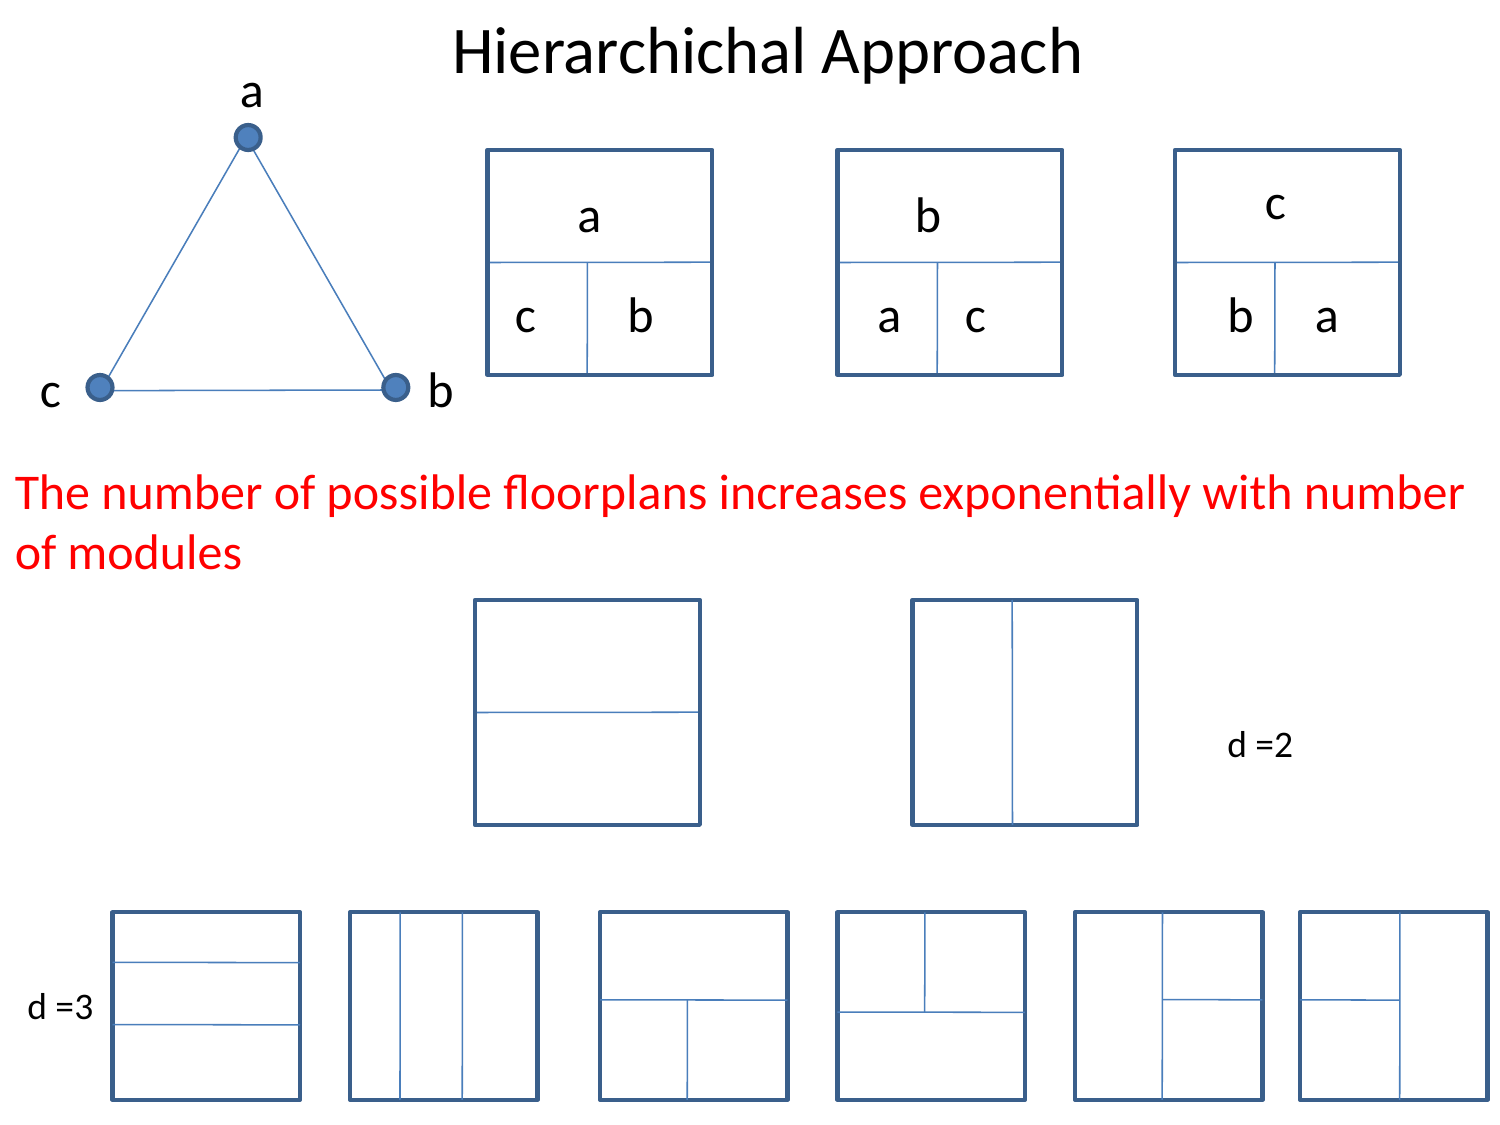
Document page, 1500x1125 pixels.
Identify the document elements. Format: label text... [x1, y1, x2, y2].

text_box c [950, 274, 1050, 350]
text_box d =2 [1212, 712, 1430, 773]
text_box [383, 375, 409, 400]
text_box a [225, 49, 325, 125]
text_box c [1250, 162, 1350, 238]
text_box b [1212, 274, 1313, 350]
text_box b [612, 274, 713, 350]
text_box c [24, 349, 125, 425]
text_box b [412, 349, 513, 425]
text_box [235, 125, 261, 150]
text_box d =3 [12, 974, 113, 1035]
text_box b [900, 174, 1000, 250]
text_box c [500, 274, 600, 350]
text_box a [1313, 274, 1400, 350]
text_box Hierarchichal Approach [437, 0, 1263, 95]
text_box a [562, 174, 663, 250]
text_box a [862, 274, 950, 350]
text_box The number of possible floorplans increases exponentially with number of modules [0, 452, 1500, 587]
